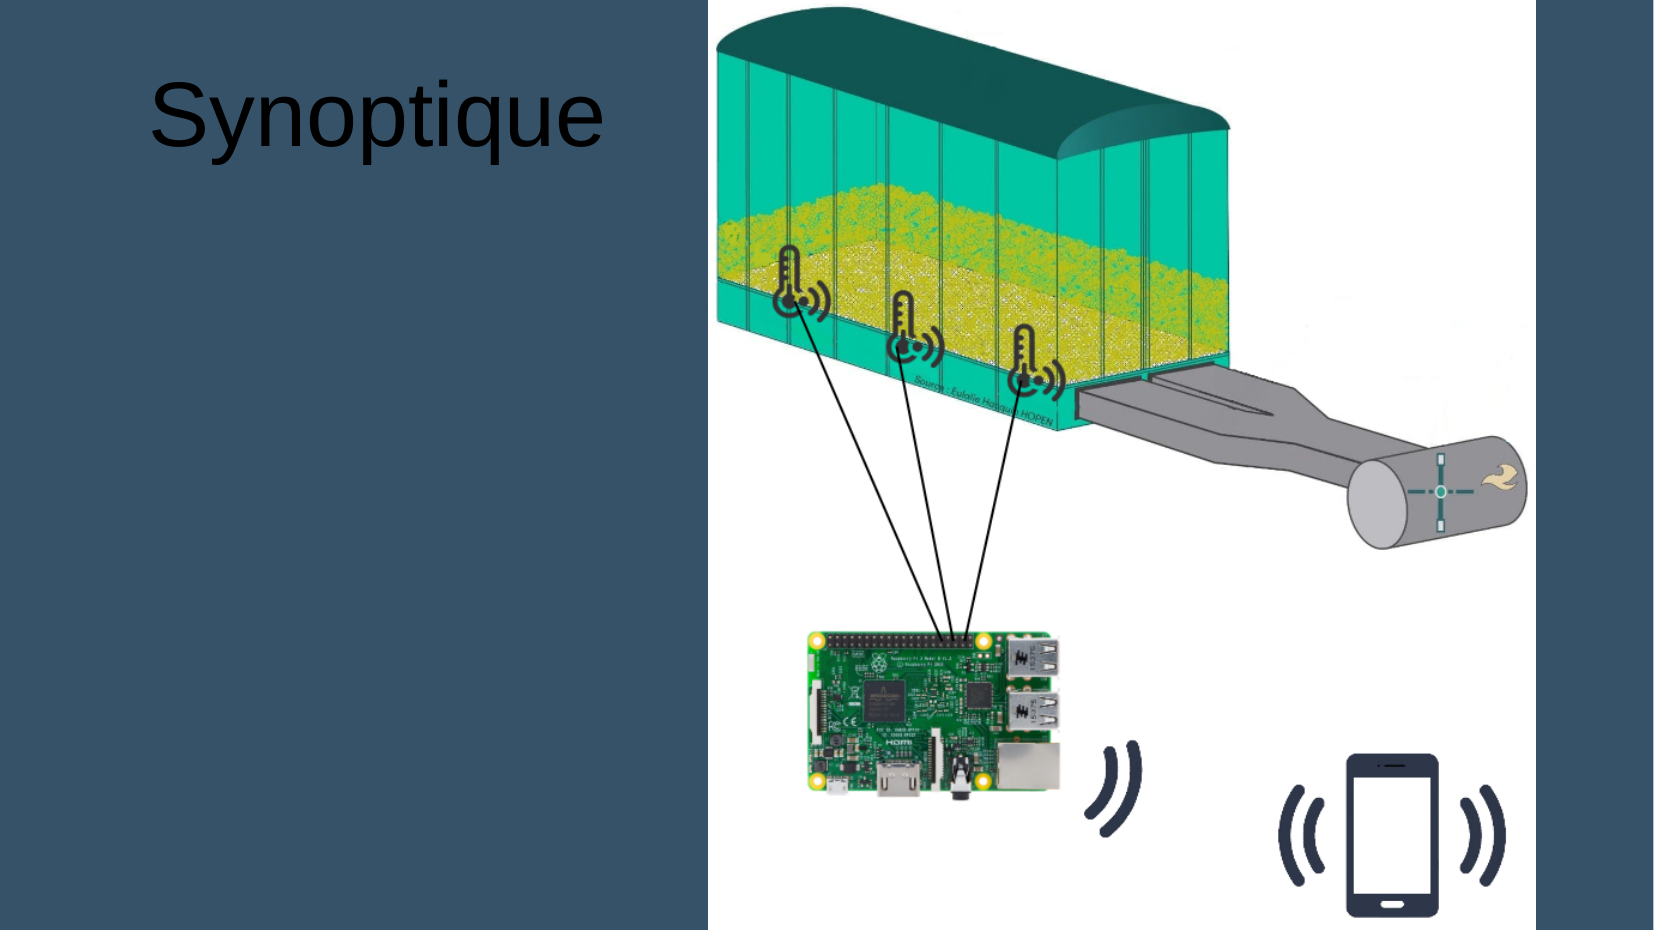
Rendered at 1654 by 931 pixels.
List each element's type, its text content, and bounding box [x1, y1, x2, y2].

picture [708, 0, 1536, 931]
title Synoptique [0, 37, 708, 193]
